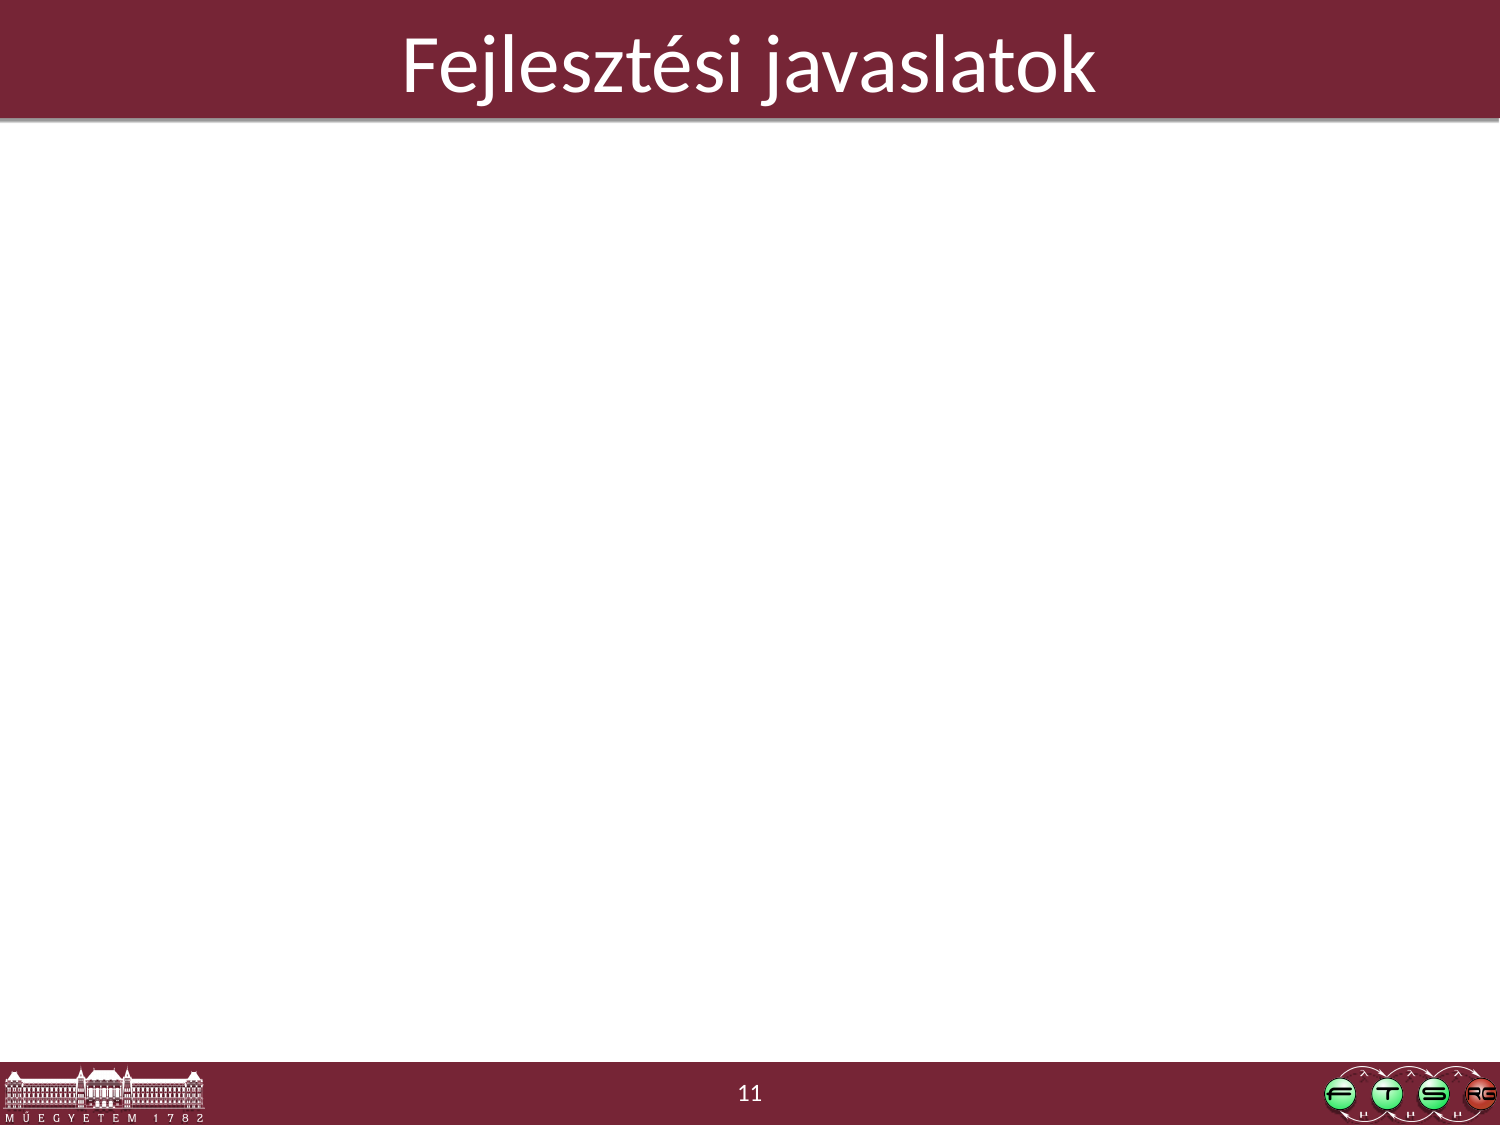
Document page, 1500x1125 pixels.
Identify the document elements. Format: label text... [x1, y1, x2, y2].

picture [1324, 1066, 1497, 1122]
title Fejlesztési javaslatok [0, 0, 1500, 119]
picture [3, 1064, 205, 1122]
text_box <number> [581, 1061, 919, 1122]
